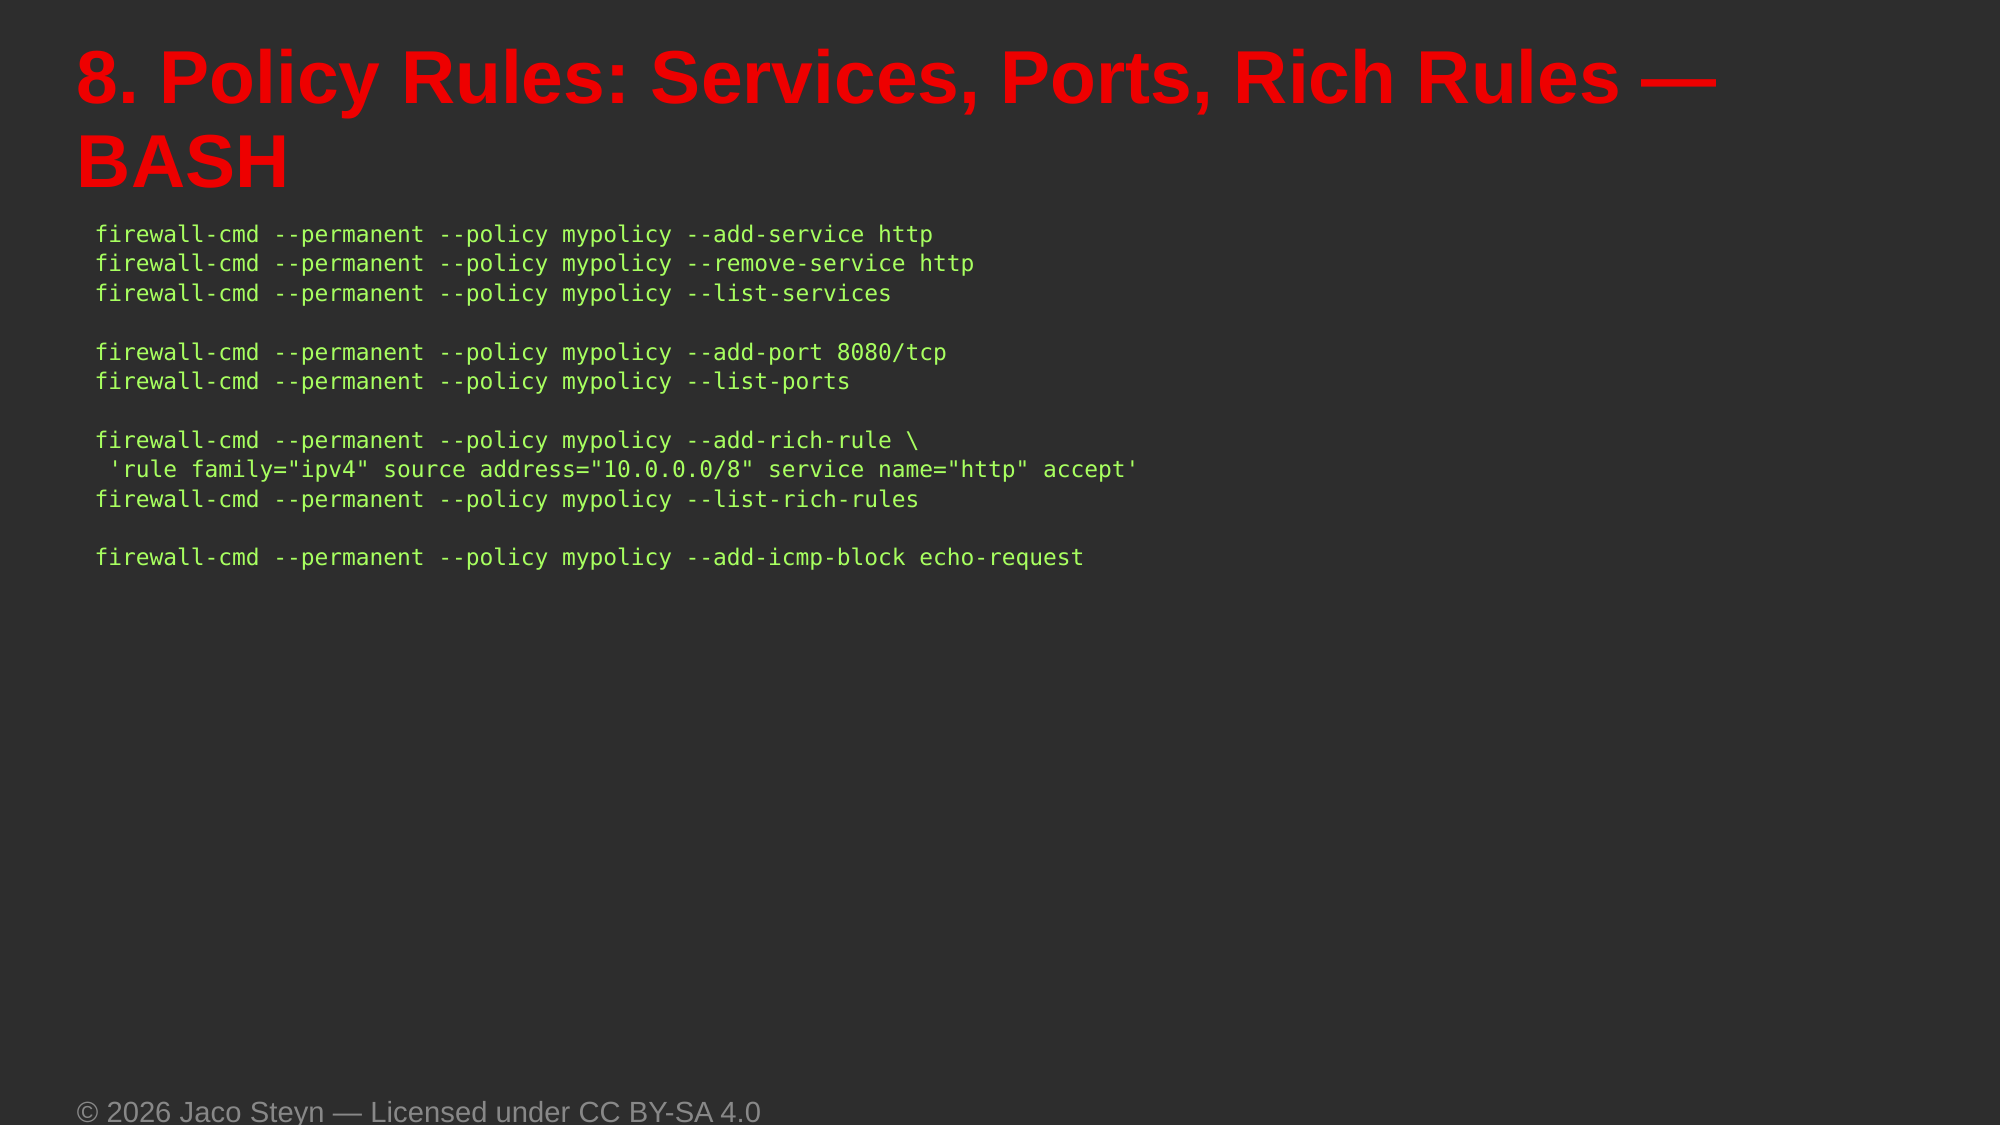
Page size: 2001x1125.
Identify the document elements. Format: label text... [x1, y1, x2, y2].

text_box firewall-cmd --permanent --policy mypolicy --add-service http firewall-cmd --permanent --policy mypolicy --remove-service http firewall-cmd --permanent --policy mypolicy --list-services firewall-cmd --permanent --policy mypolicy --add-port 8080/tcp firewall-cmd --permanent --policy mypolicy --list-ports firewall-cmd --permanent --policy mypolicy --add-rich-rule \ 'rule family="ipv4" source address="10.0.0.0/8" service name="http" accept' firewall-cmd --permanent --policy mypolicy --list-rich-rules firewall-cmd --permanent --policy mypolicy --add-icmp-block echo-request [59, 194, 1942, 1052]
text_box 8. Policy Rules: Services, Ports, Rich Rules — BASH [59, 23, 1942, 178]
text_box © 2026 Jaco Steyn — Licensed under CC BY-SA 4.0 [59, 1083, 1942, 1120]
